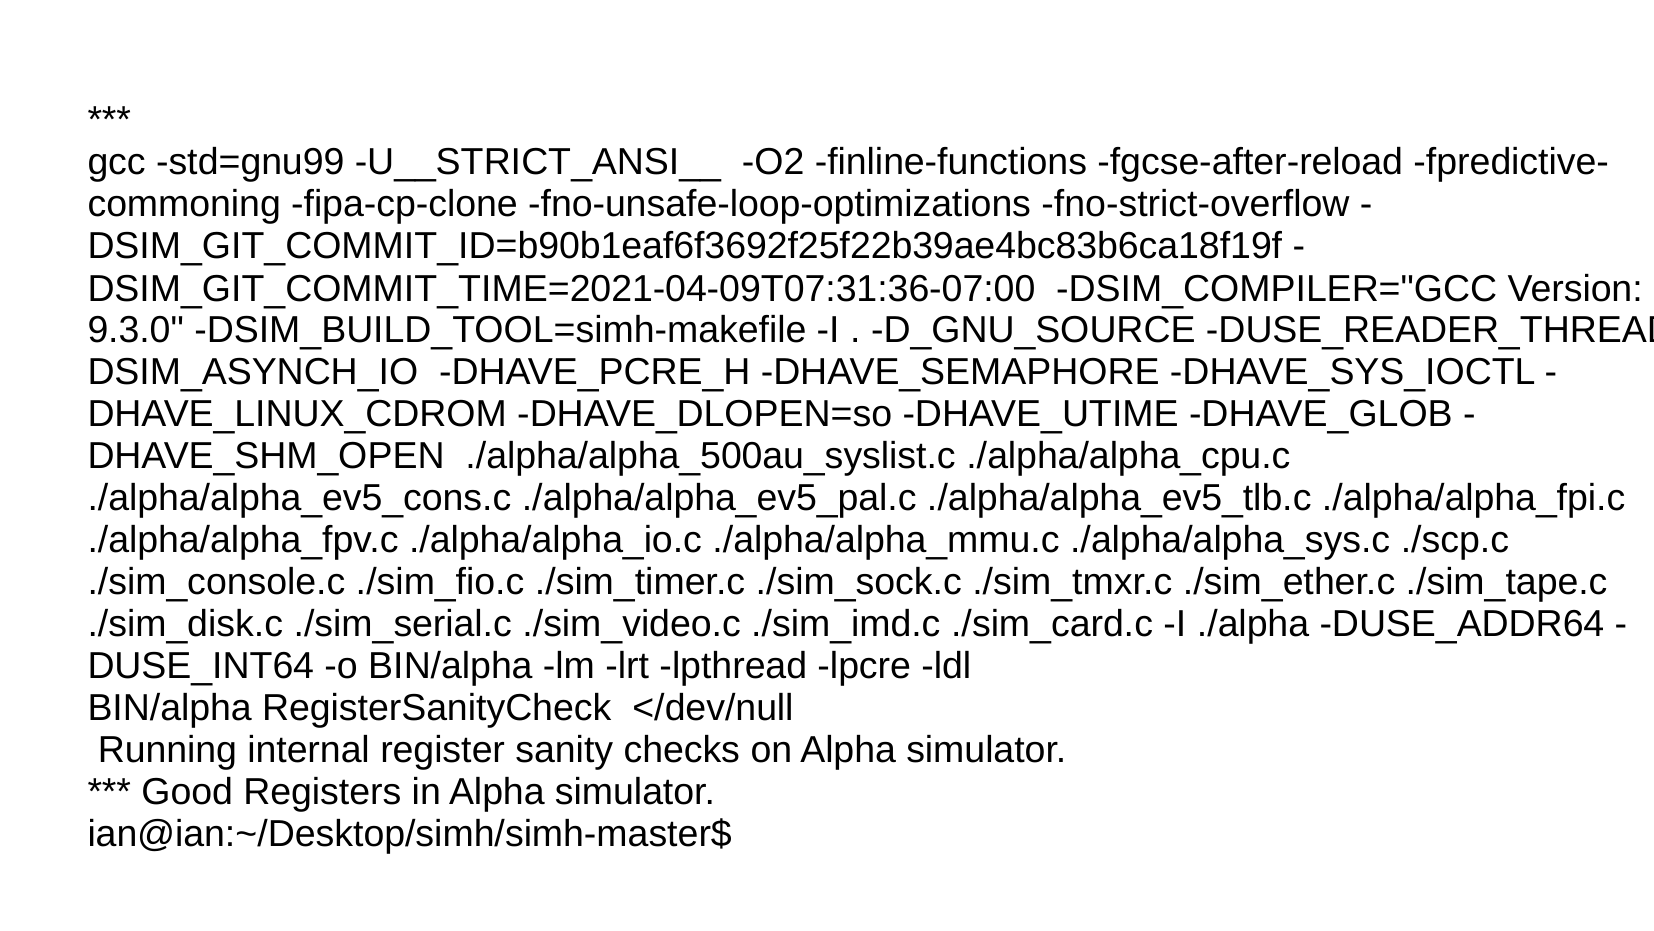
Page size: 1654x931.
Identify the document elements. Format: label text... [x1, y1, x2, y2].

text_box *** gcc -std=gnu99 -U__STRICT_ANSI__ -O2 -finline-functions -fgcse-after-reload -fpredictive-commoning -fipa-cp-clone -fno-unsafe-loop-optimizations -fno-strict-overflow -DSIM_GIT_COMMIT_ID=b90b1eaf6f3692f25f22b39ae4bc83b6ca18f19f -DSIM_GIT_COMMIT_TIME=2021-04-09T07:31:36-07:00 -DSIM_COMPILER="GCC Version: 9.3.0" -DSIM_BUILD_TOOL=simh-makefile -I . -D_GNU_SOURCE -DUSE_READER_THREAD -DSIM_ASYNCH_IO -DHAVE_PCRE_H -DHAVE_SEMAPHORE -DHAVE_SYS_IOCTL -DHAVE_LINUX_CDROM -DHAVE_DLOPEN=so -DHAVE_UTIME -DHAVE_GLOB -DHAVE_SHM_OPEN ./alpha/alpha_500au_syslist.c ./alpha/alpha_cpu.c ./alpha/alpha_ev5_cons.c ./alpha/alpha_ev5_pal.c ./alpha/alpha_ev5_tlb.c ./alpha/alpha_fpi.c ./alpha/alpha_fpv.c ./alpha/alpha_io.c ./alpha/alpha_mmu.c ./alpha/alpha_sys.c ./scp.c ./sim_console.c ./sim_fio.c ./sim_timer.c ./sim_sock.c ./sim_tmxr.c ./sim_ether.c ./sim_tape.c ./sim_disk.c ./sim_serial.c ./sim_video.c ./sim_imd.c ./sim_card.c -I ./alpha -DUSE_ADDR64 -DUSE_INT64 -o BIN/alpha -lm -lrt -lpthread -lpcre -ldl BIN/alpha RegisterSanityCheck </dev/null Running internal register sanity checks on Alpha simulator. *** Good Registers in Alpha simulator. ian@ian:~/Desktop/simh/simh-master$ [72, 49, 1654, 863]
